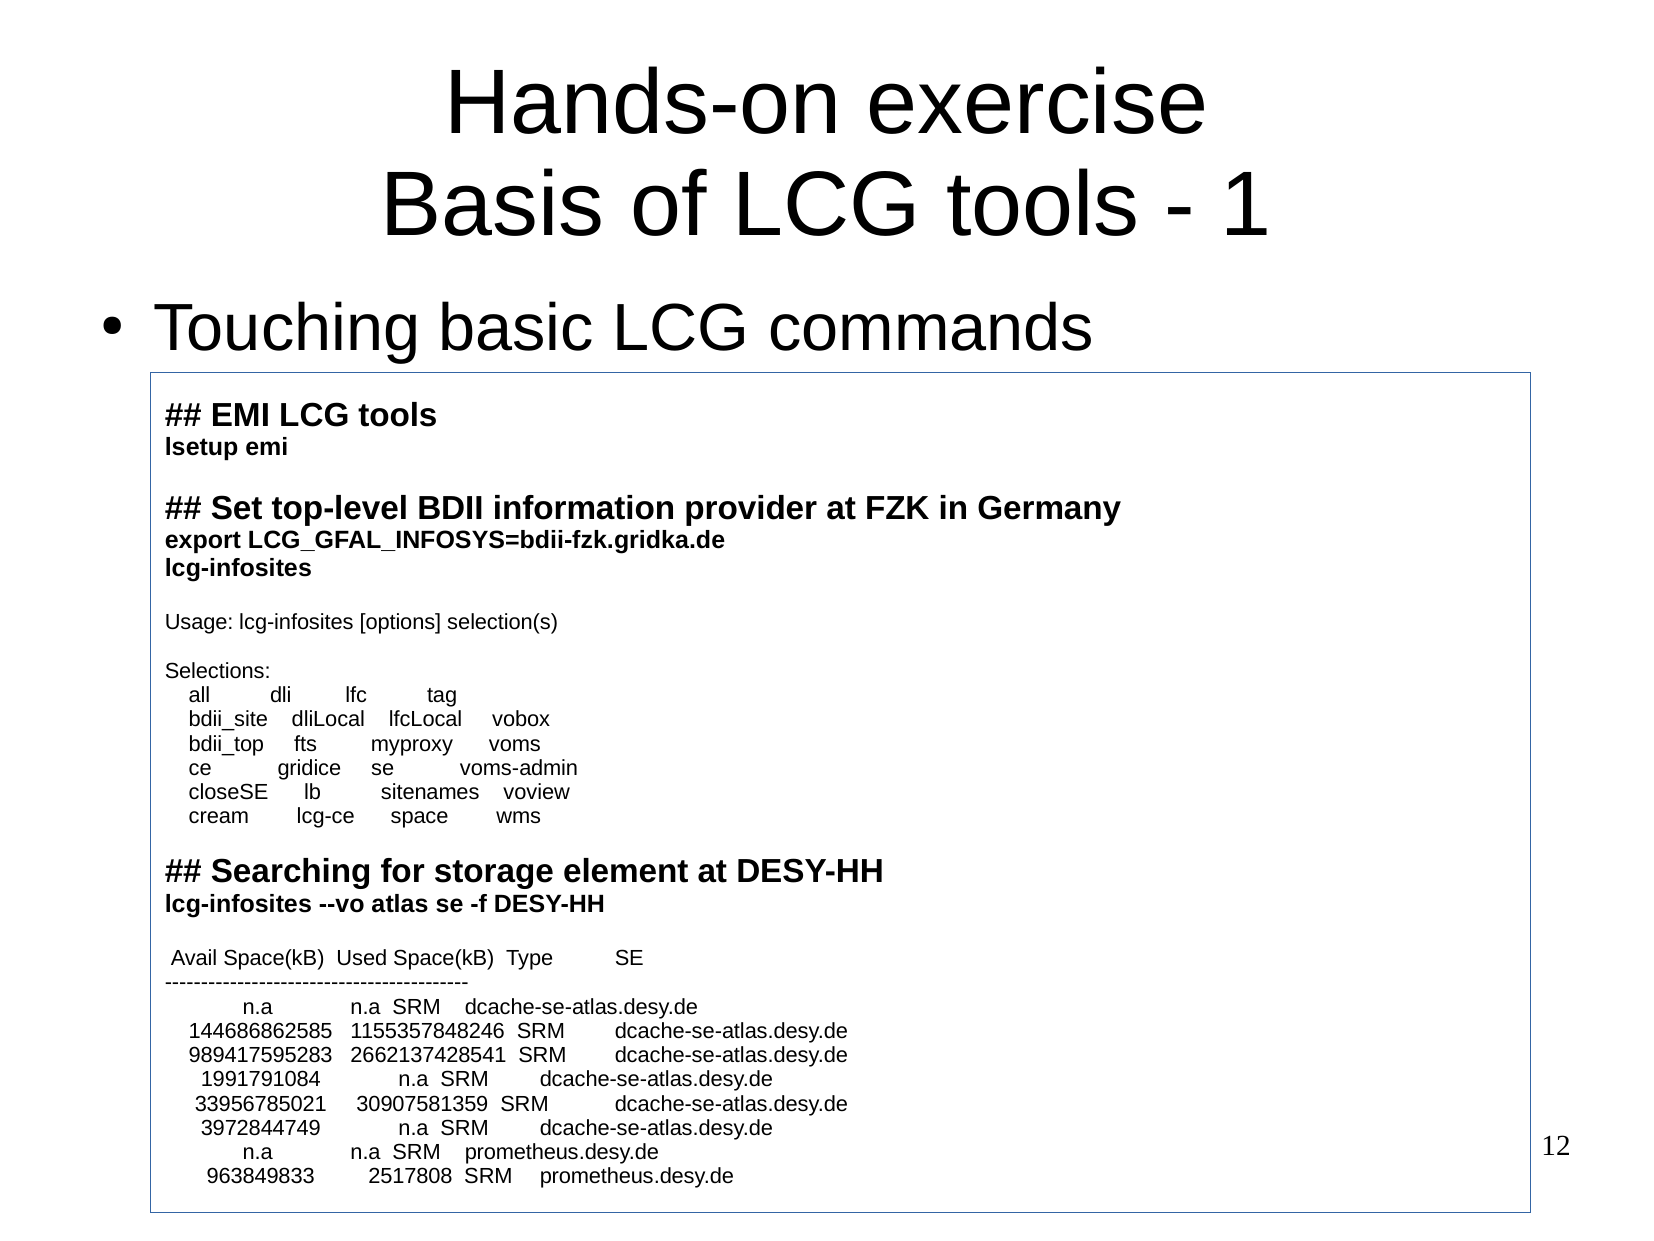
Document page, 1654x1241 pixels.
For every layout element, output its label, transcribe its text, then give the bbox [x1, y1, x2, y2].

title Hands-on exercise Basis of LCG tools - 1 [82, 49, 1571, 257]
text_box ## EMI LCG tools lsetup emi ## Set top-level BDII information provider at FZK in Germany export LCG_GFAL_INFOSYS=bdii-fzk.gridka.de lcg-infosites Usage: lcg-infosites [options] selection(s) Selections: all dli lfc tag bdii_site dliLocal lfcLocal vobox bdii_top fts myproxy voms ce gridice se voms-admin closeSE lb sitenames voview cream lcg-ce space wms ## Searching for storage element at DESY-HH lcg-infosites --vo atlas se -f DESY-HH Avail Space(kB) Used Space(kB) Type SE ------------------------------------------ n.a n.a SRM dcache-se-atlas.desy.de 144686862585 1155357848246 SRM dcache-se-atlas.desy.de 989417595283 2662137428541 SRM dcache-se-atlas.desy.de 1991791084 n.a SRM dcache-se-atlas.desy.de 33956785021 30907581359 SRM dcache-se-atlas.desy.de 3972844749 n.a SRM dcache-se-atlas.desy.de n.a n.a SRM prometheus.desy.de 963849833 2517808 SRM prometheus.desy.de [150, 372, 1531, 1213]
list Touching basic LCG commands [82, 290, 1571, 1010]
